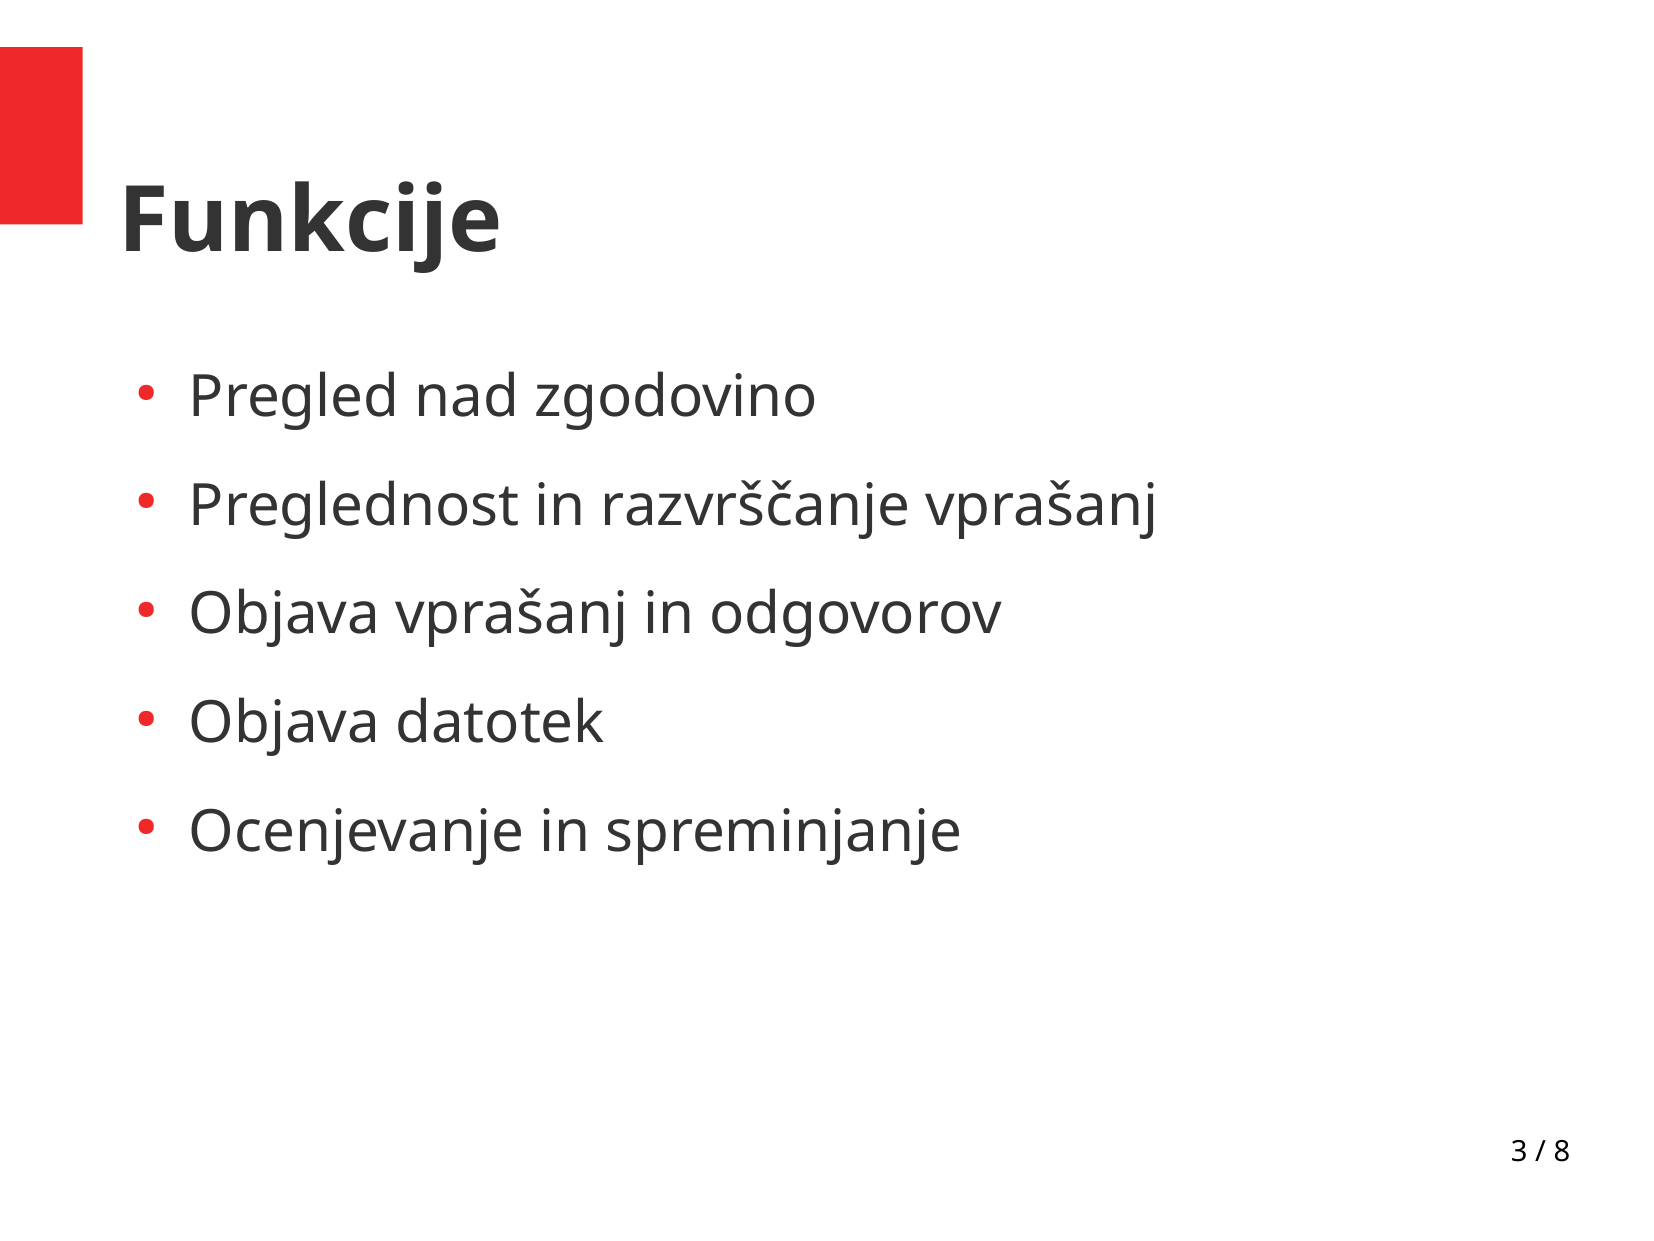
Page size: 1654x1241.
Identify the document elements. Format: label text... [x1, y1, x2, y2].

list Pregled nad zgodovino Preglednost in razvrščanje vprašanj Objava vprašanj in odgovorov Objava datotek Ocenjevanje in spreminjanje [118, 354, 1535, 1074]
title Funkcije [118, 45, 1571, 261]
